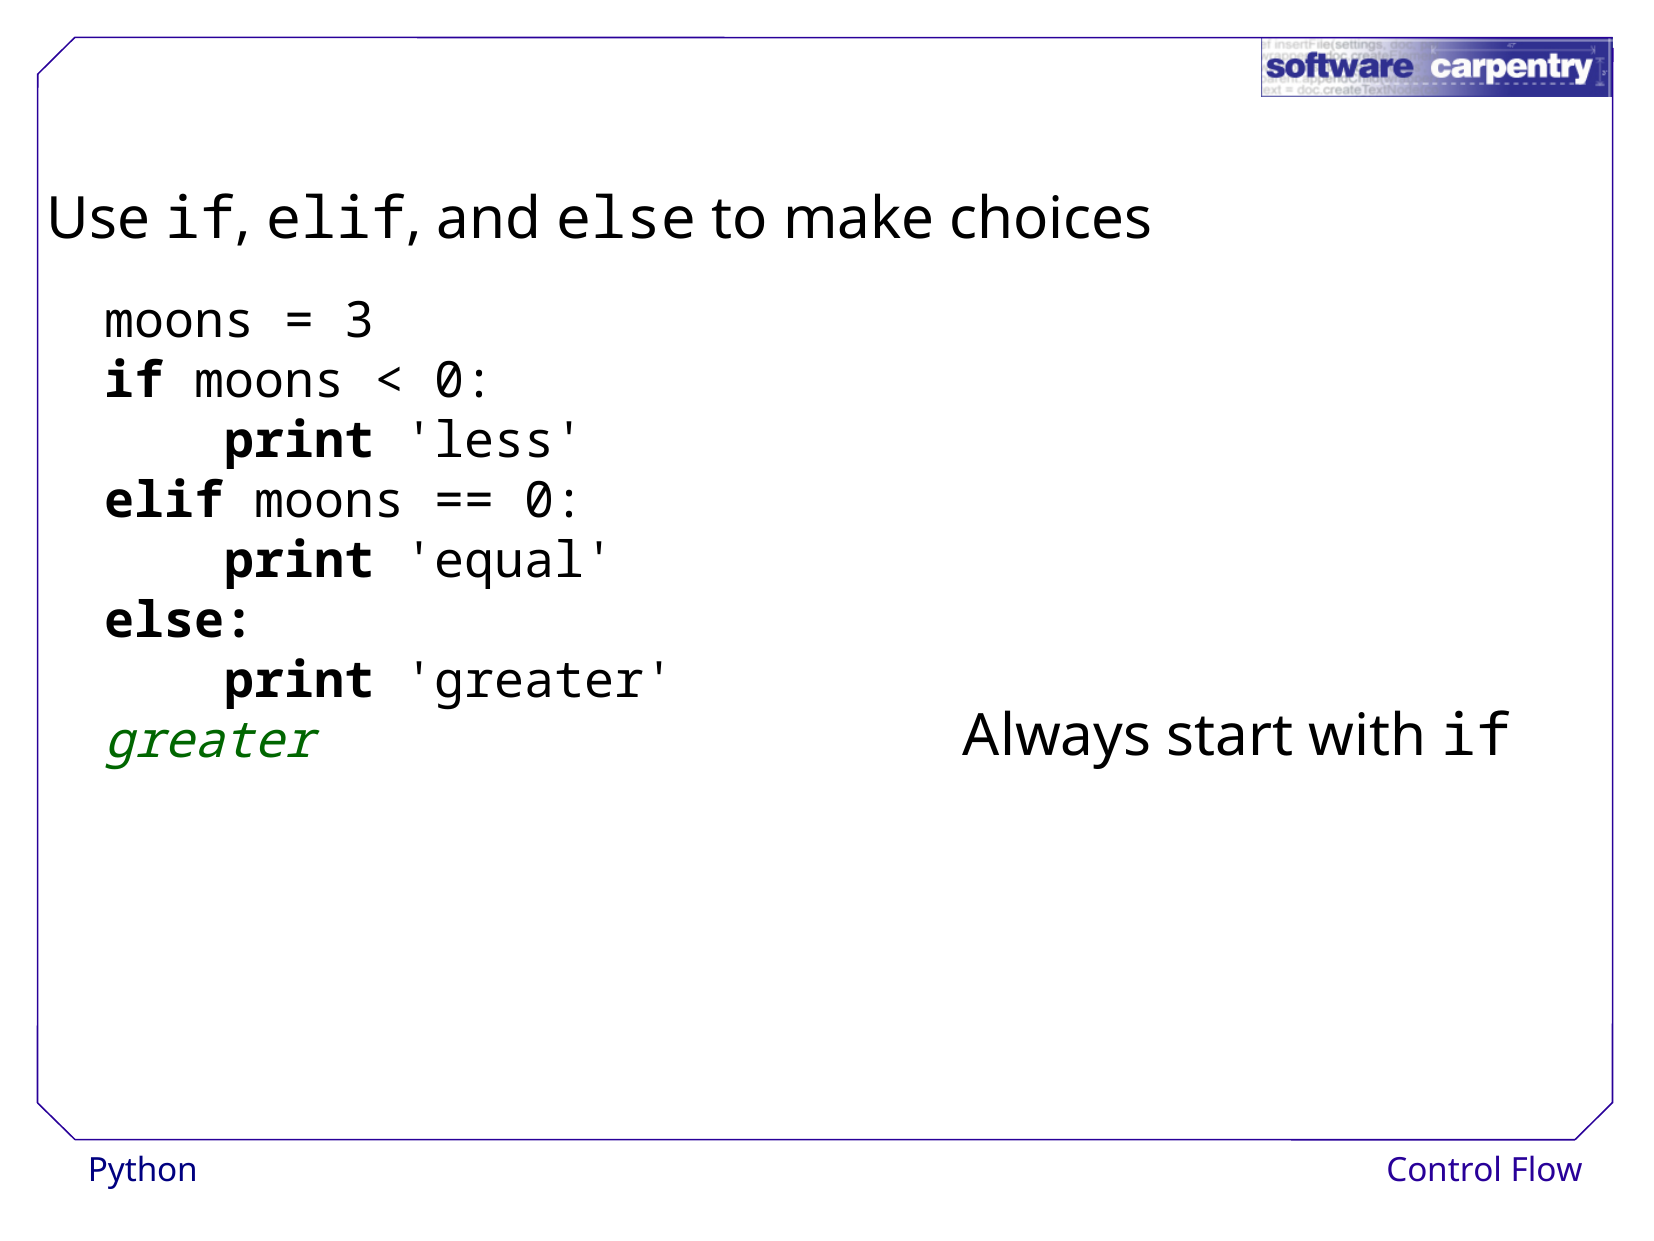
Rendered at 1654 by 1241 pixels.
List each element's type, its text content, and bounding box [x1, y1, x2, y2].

text_box Use if, elif, and else to make choices [32, 138, 1318, 259]
text_box Always start with if [948, 654, 1654, 776]
text_box moons = 3 if moons < 0: print 'less' elif moons == 0: print 'equal' else: print 'greater' greater [89, 279, 1512, 781]
picture [1261, 39, 1613, 97]
